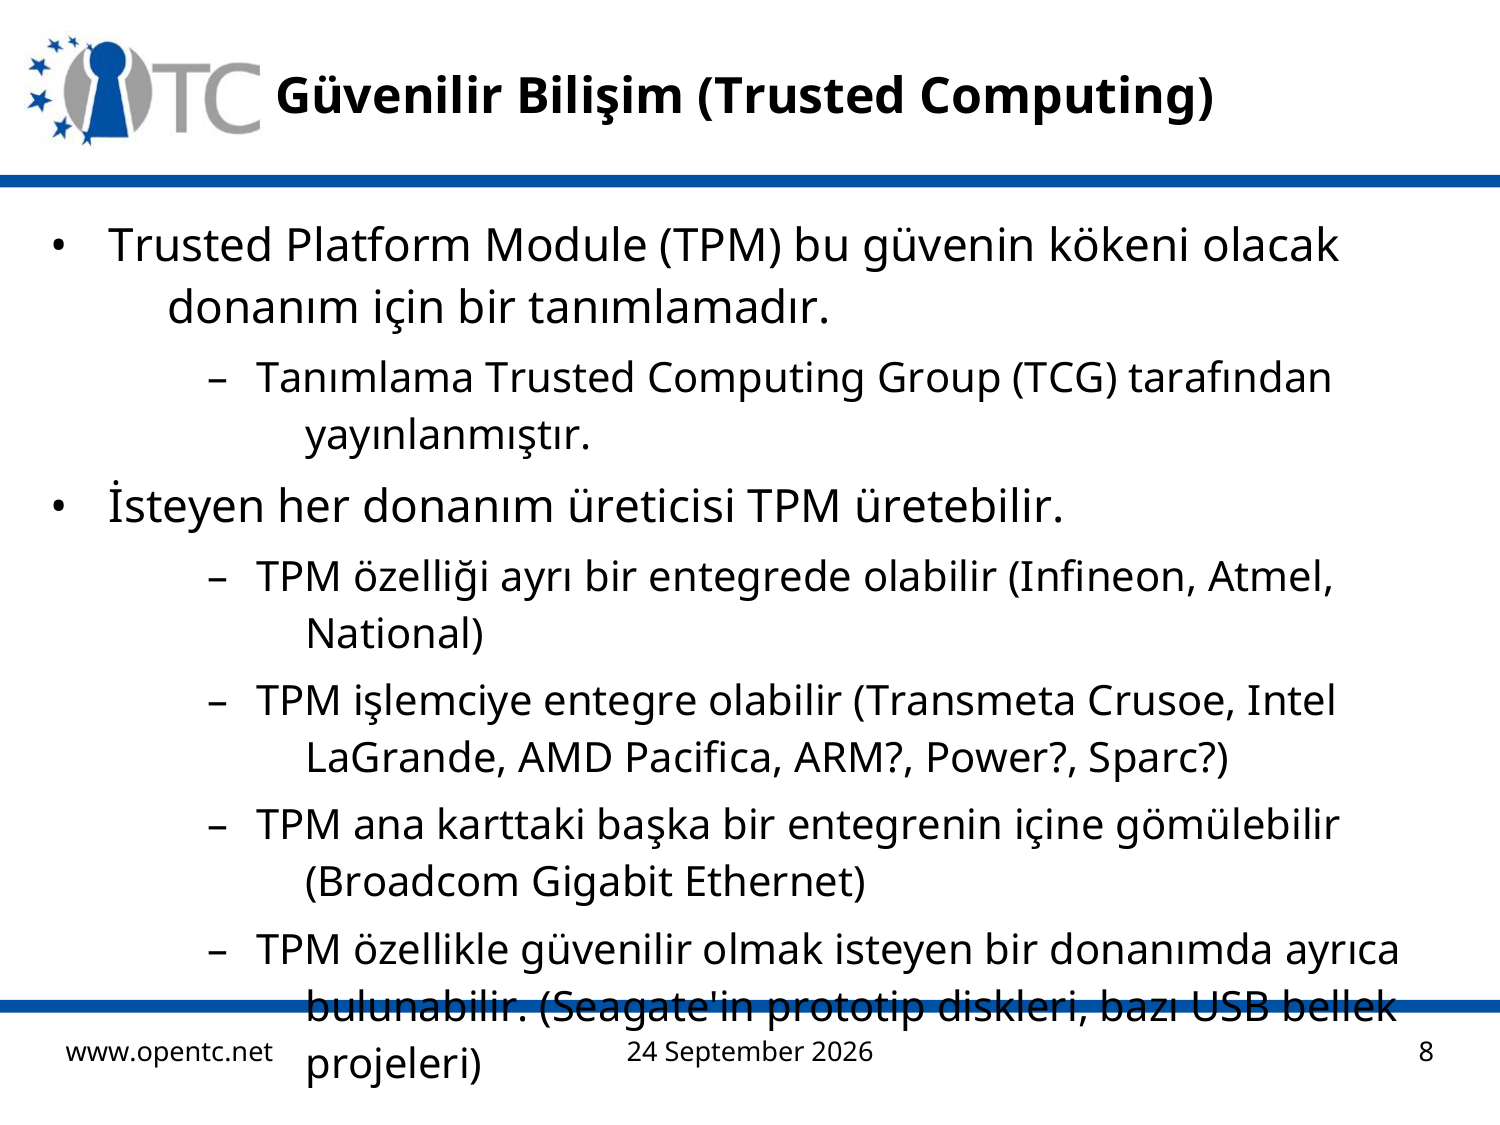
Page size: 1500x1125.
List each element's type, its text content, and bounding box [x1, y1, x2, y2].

list Trusted Platform Module (TPM) bu güvenin kökeni olacak donanım için bir tanımlamadır. Tanımlama Trusted Computing Group (TCG) tarafından yayınlanmıştır. İsteyen her donanım üreticisi TPM üretebilir. TPM özelliği ayrı bir entegrede olabilir (Infineon, Atmel, National) TPM işlemciye entegre olabilir (Transmeta Crusoe, Intel LaGrande, AMD Pacifica, ARM?, Power?, Sparc?) TPM ana karttaki başka bir entegrenin içine gömülebilir (Broadcom Gigabit Ethernet) TPM özellikle güvenilir olmak isteyen bir donanımda ayrıca bulunabilir. (Seagate'in prototip diskleri, bazı USB bellek projeleri) [50, 212, 1450, 916]
picture [24, 30, 263, 150]
title Güvenilir Bilişim (Trusted Computing) [275, 7, 1450, 181]
